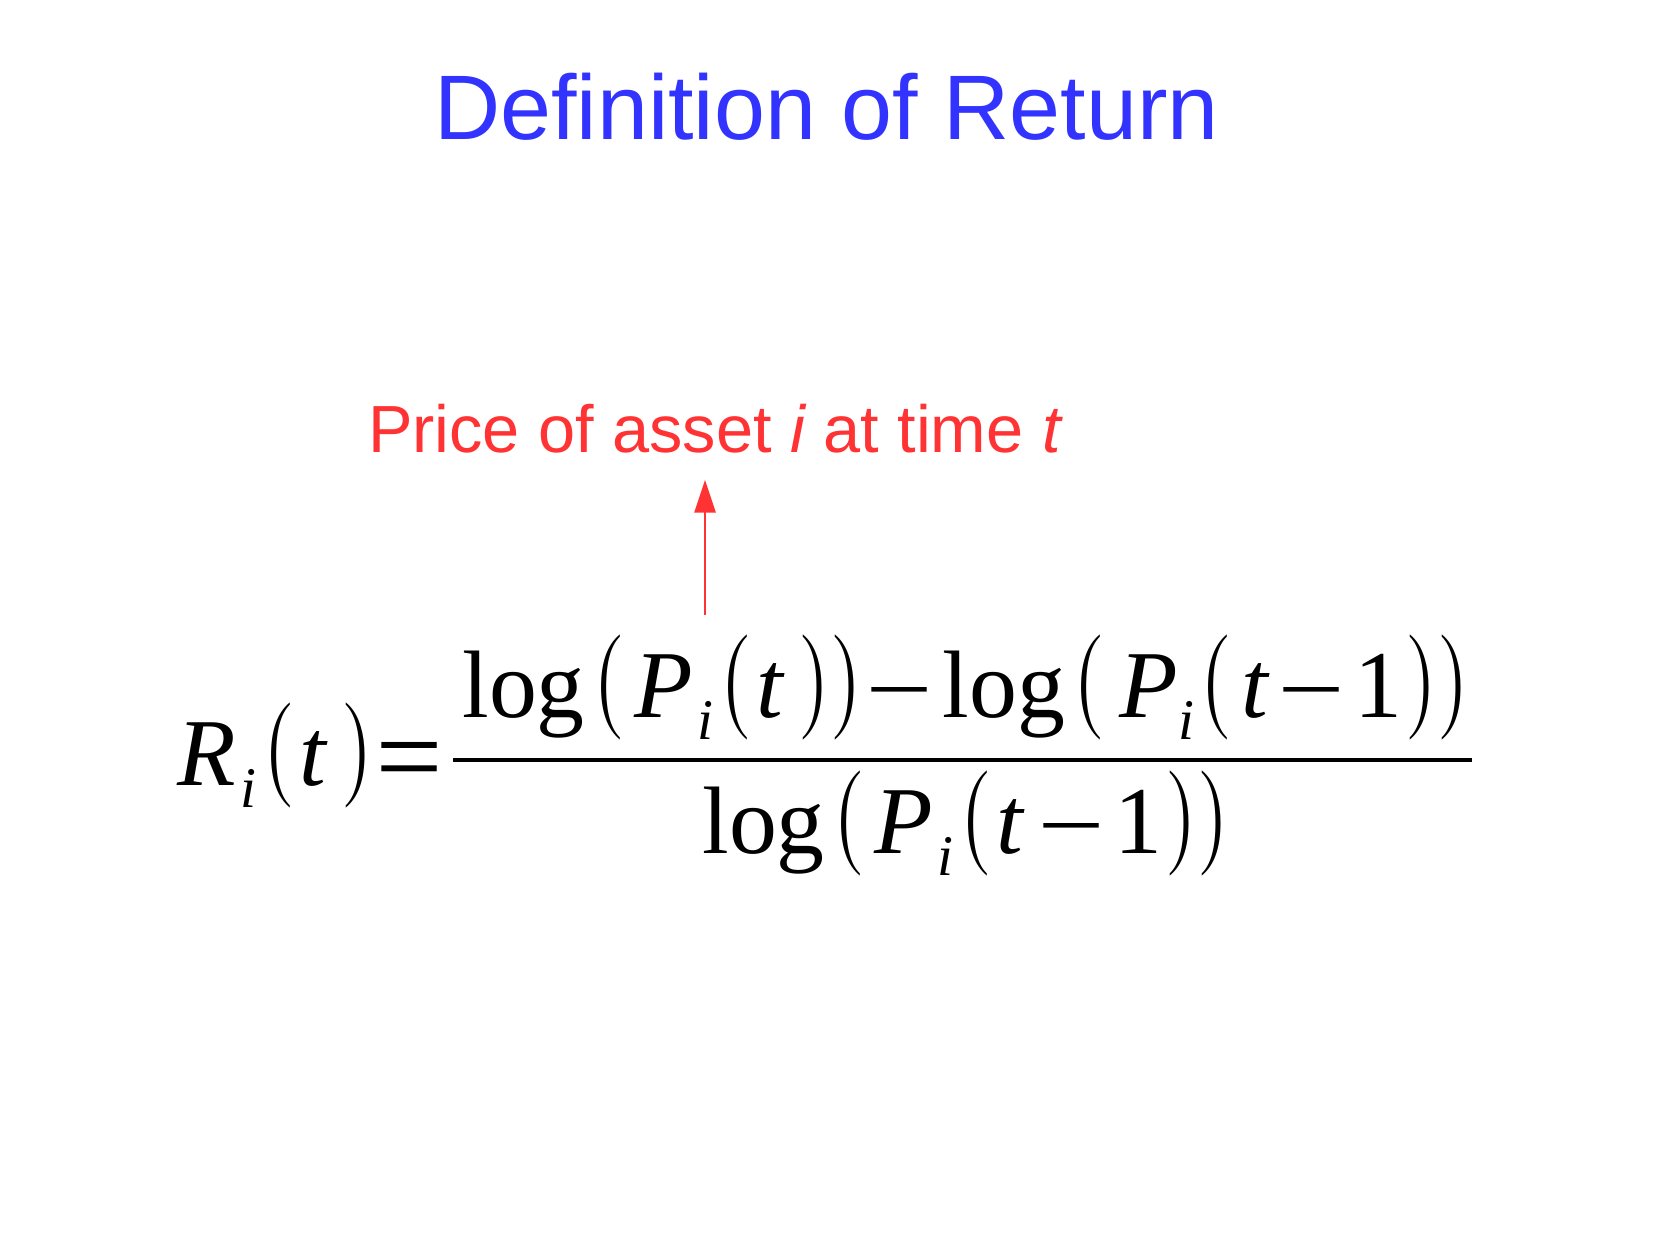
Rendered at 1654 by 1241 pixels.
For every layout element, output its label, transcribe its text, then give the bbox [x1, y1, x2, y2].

title Definition of Return [82, 49, 1571, 166]
text_box Price of asset i at time t [353, 385, 1081, 475]
chart [150, 630, 1501, 888]
